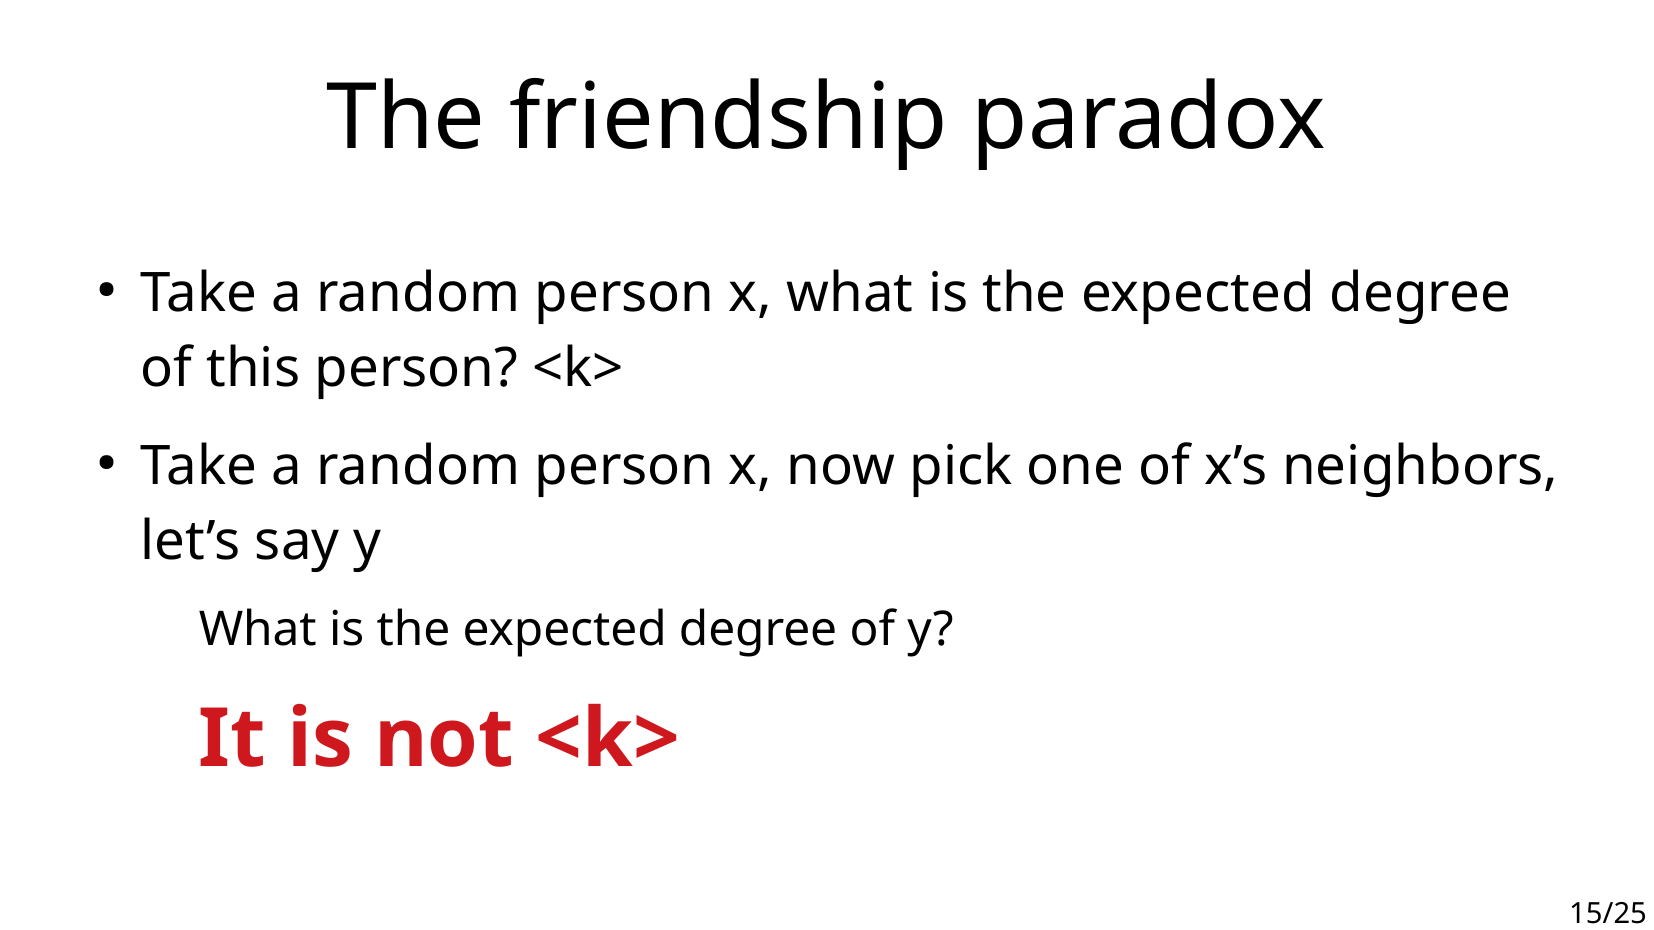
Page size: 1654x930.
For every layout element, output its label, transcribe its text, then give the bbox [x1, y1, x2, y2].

list Take a random person x, what is the expected degree of this person? <k> Take a random person x, now pick one of x’s neighbors, let’s say y What is the expected degree of y? It is not <k> [82, 252, 1571, 793]
title The friendship paradox [82, 1, 1571, 225]
